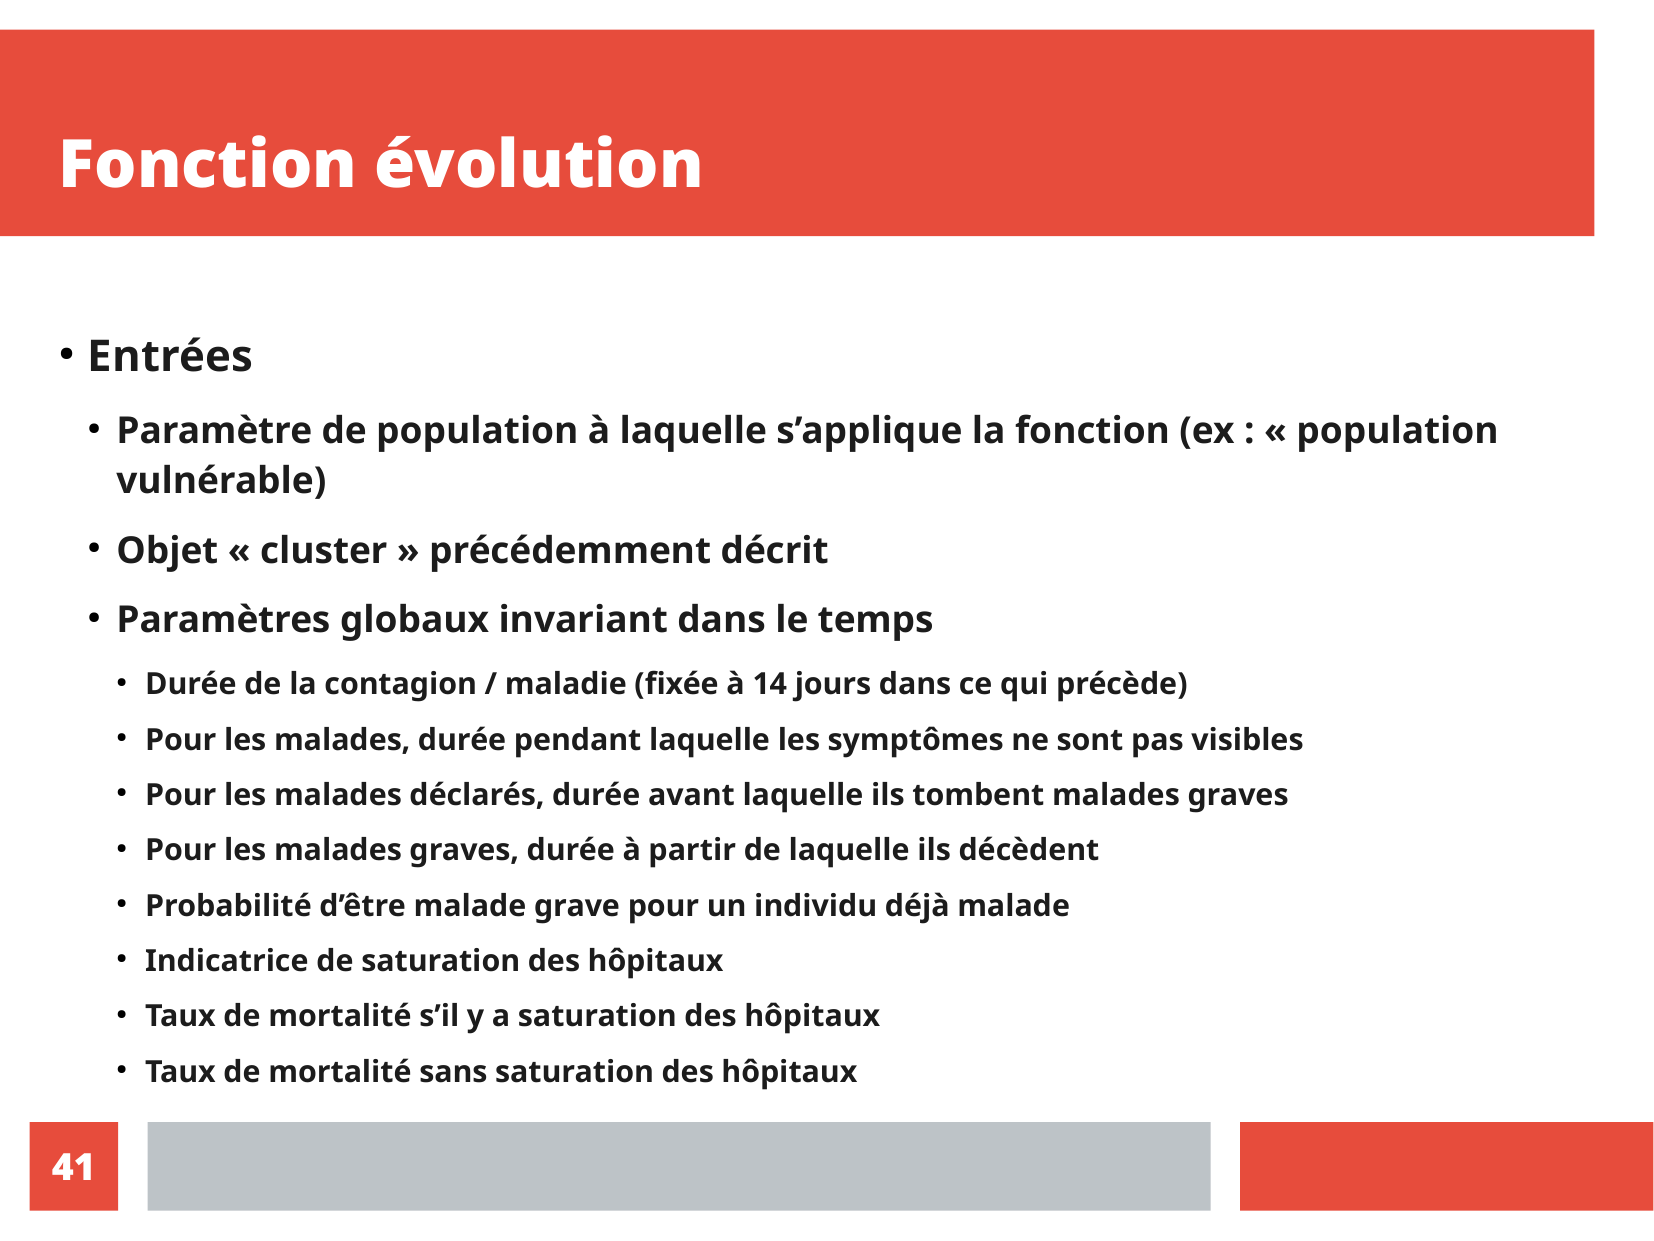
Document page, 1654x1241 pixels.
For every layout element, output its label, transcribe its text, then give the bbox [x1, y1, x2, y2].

title Fonction évolution [59, 59, 1595, 207]
list Entrées Paramètre de population à laquelle s’applique la fonction (ex : « population vulnérable) Objet « cluster » précédemment décrit Paramètres globaux invariant dans le temps Durée de la contagion / maladie (fixée à 14 jours dans ce qui précède) Pour les malades, durée pendant laquelle les symptômes ne sont pas visibles Pour les malades déclarés, durée avant laquelle ils tombent malades graves Pour les malades graves, durée à partir de laquelle ils décèdent Probabilité d’être malade grave pour un individu déjà malade Indicatrice de saturation des hôpitaux Taux de mortalité s’il y a saturation des hôpitaux Taux de mortalité sans saturation des hôpitaux [59, 324, 1565, 1093]
